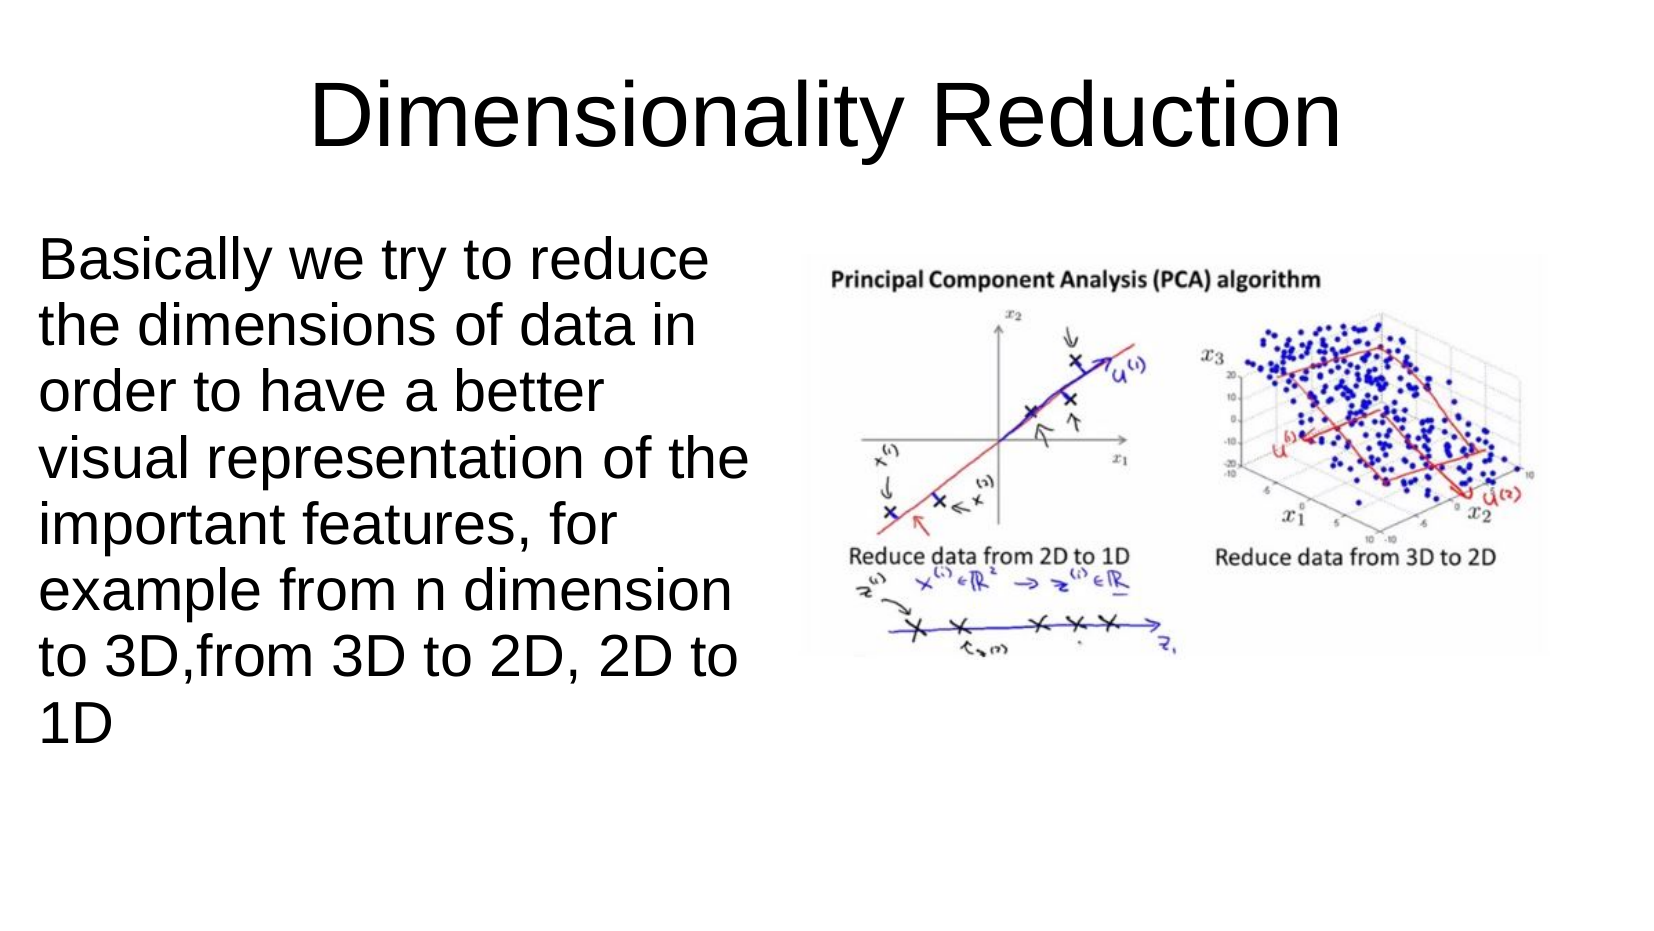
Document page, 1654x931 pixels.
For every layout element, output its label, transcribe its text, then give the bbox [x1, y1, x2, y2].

list Basically we try to reduce the dimensions of data in order to have a better visual representation of the important features, for example from n dimension to 3D,from 3D to 2D, 2D to 1D [38, 225, 766, 766]
title Dimensionality Reduction [82, 37, 1571, 193]
picture [766, 254, 1572, 661]
